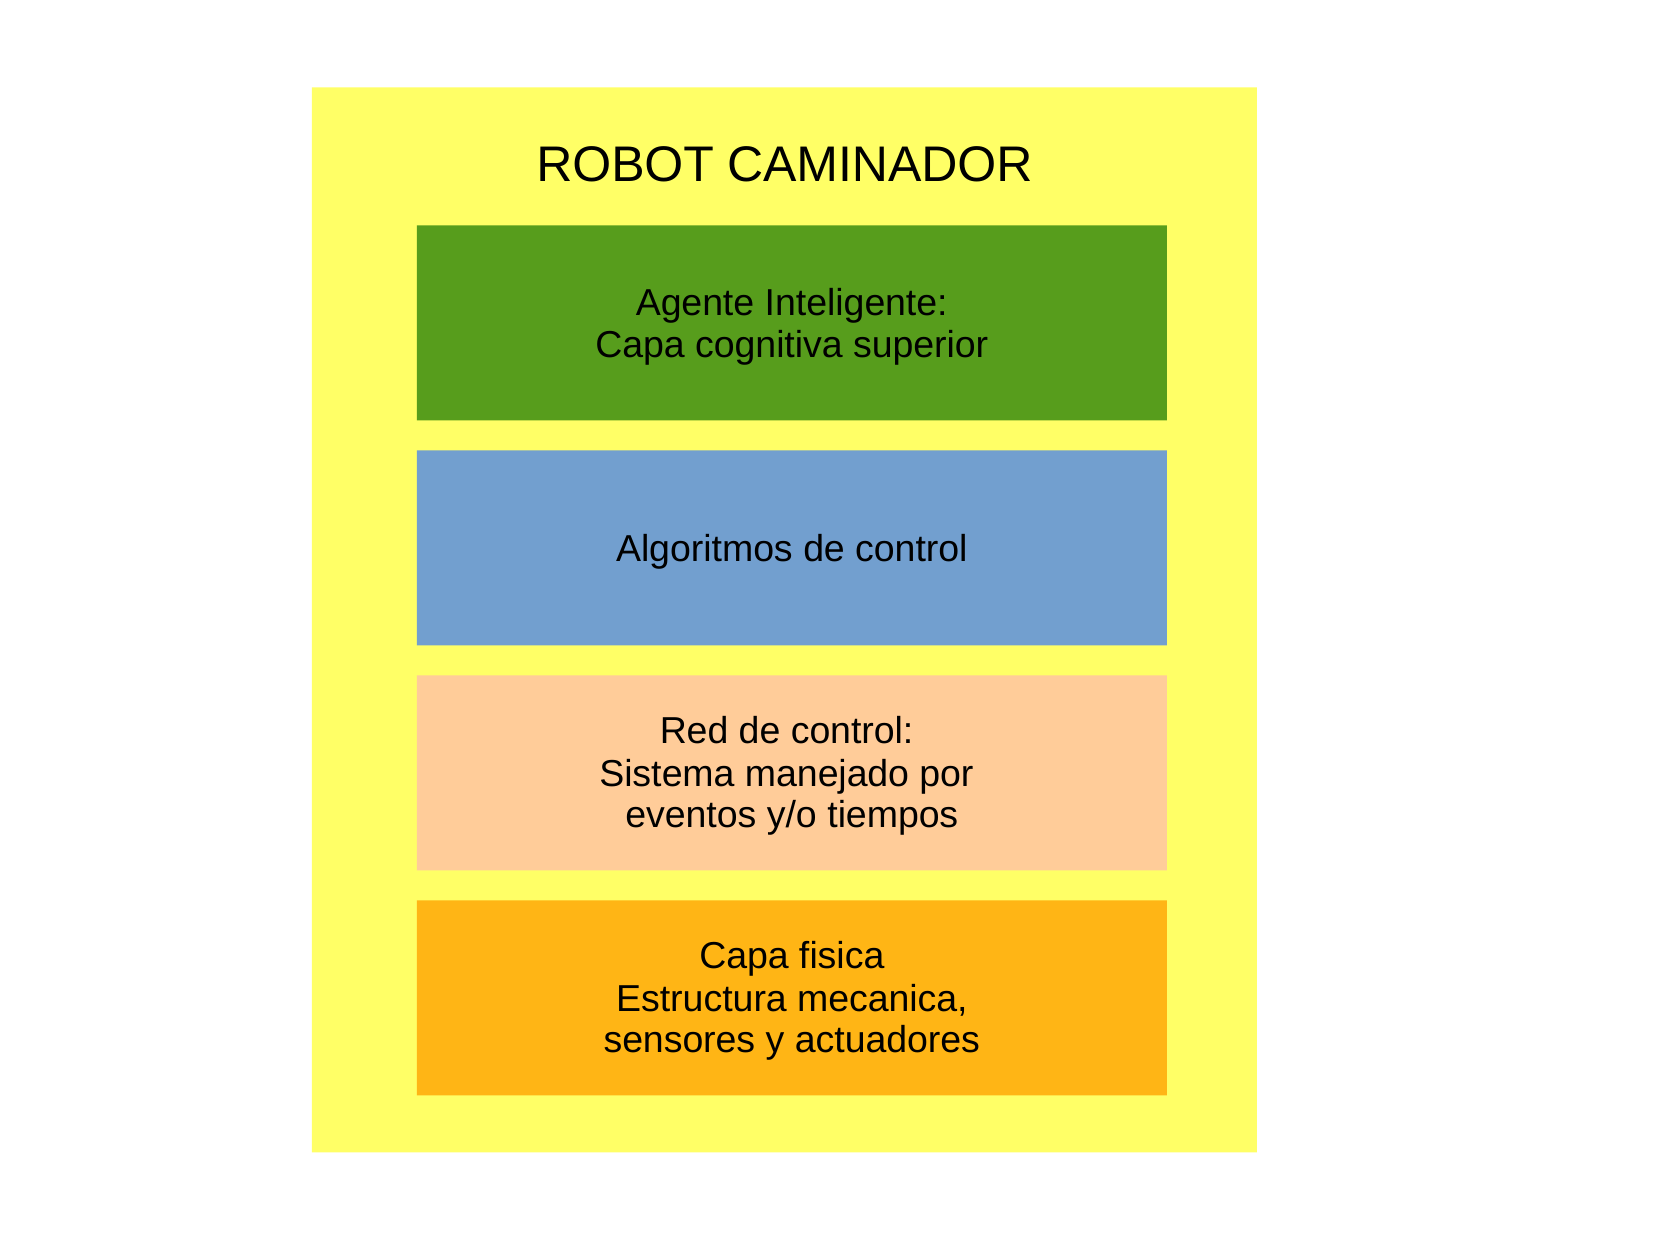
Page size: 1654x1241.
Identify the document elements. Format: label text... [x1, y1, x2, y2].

text_box Red de control: Sistema manejado por eventos y/o tiempos [416, 675, 1167, 871]
text_box ROBOT CAMINADOR [311, 87, 1257, 1153]
text_box Capa fisica Estructura mecanica, sensores y actuadores [416, 900, 1167, 1096]
text_box Algoritmos de control [416, 450, 1167, 646]
text_box Agente Inteligente: Capa cognitiva superior [416, 225, 1167, 421]
